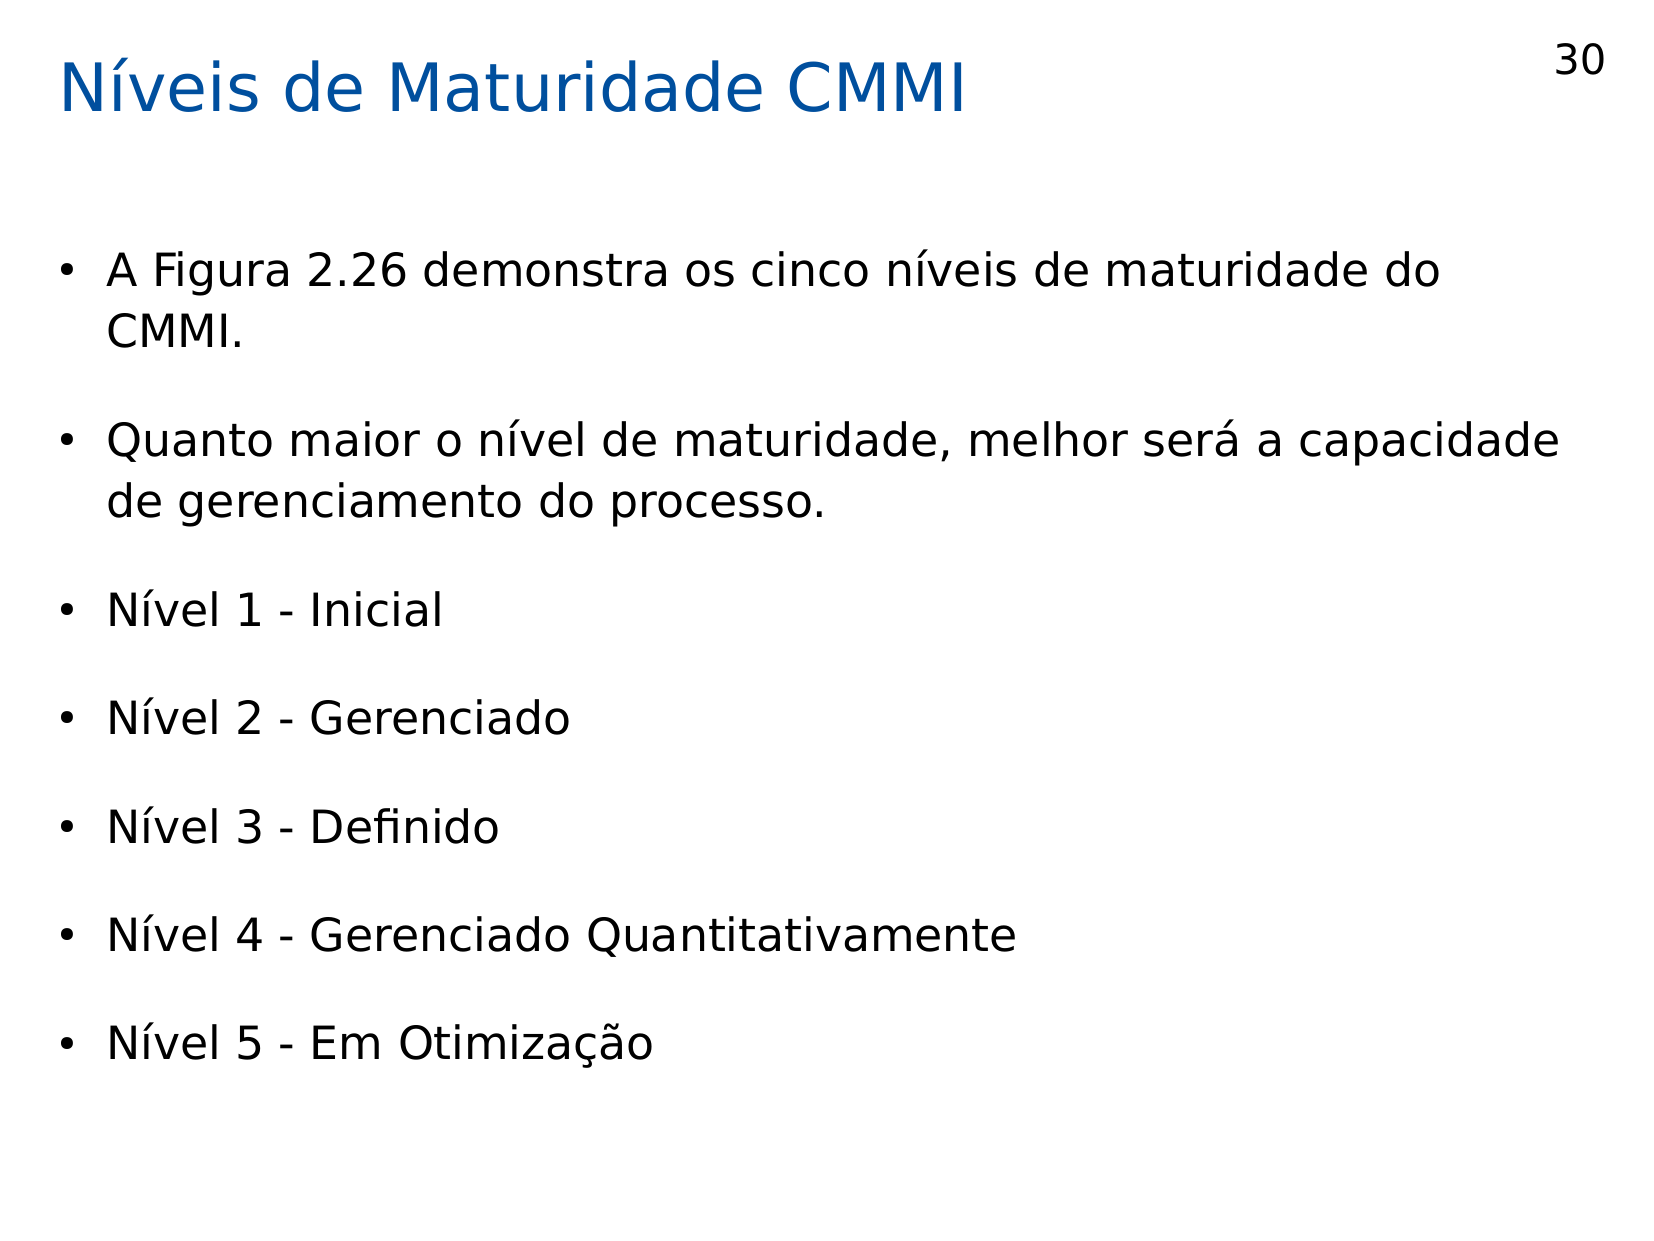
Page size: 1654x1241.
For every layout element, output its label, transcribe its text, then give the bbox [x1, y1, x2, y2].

list A Figura 2.26 demonstra os cinco níveis de maturidade do CMMI. Quanto maior o nível de maturidade, melhor será a capacidade de gerenciamento do processo. Nível 1 - Inicial Nível 2 - Gerenciado Nível 3 - Definido Nível 4 - Gerenciado Quantitativamente Nível 5 - Em Otimização [59, 236, 1595, 1211]
title Níveis de Maturidade CMMI [59, 29, 1506, 148]
